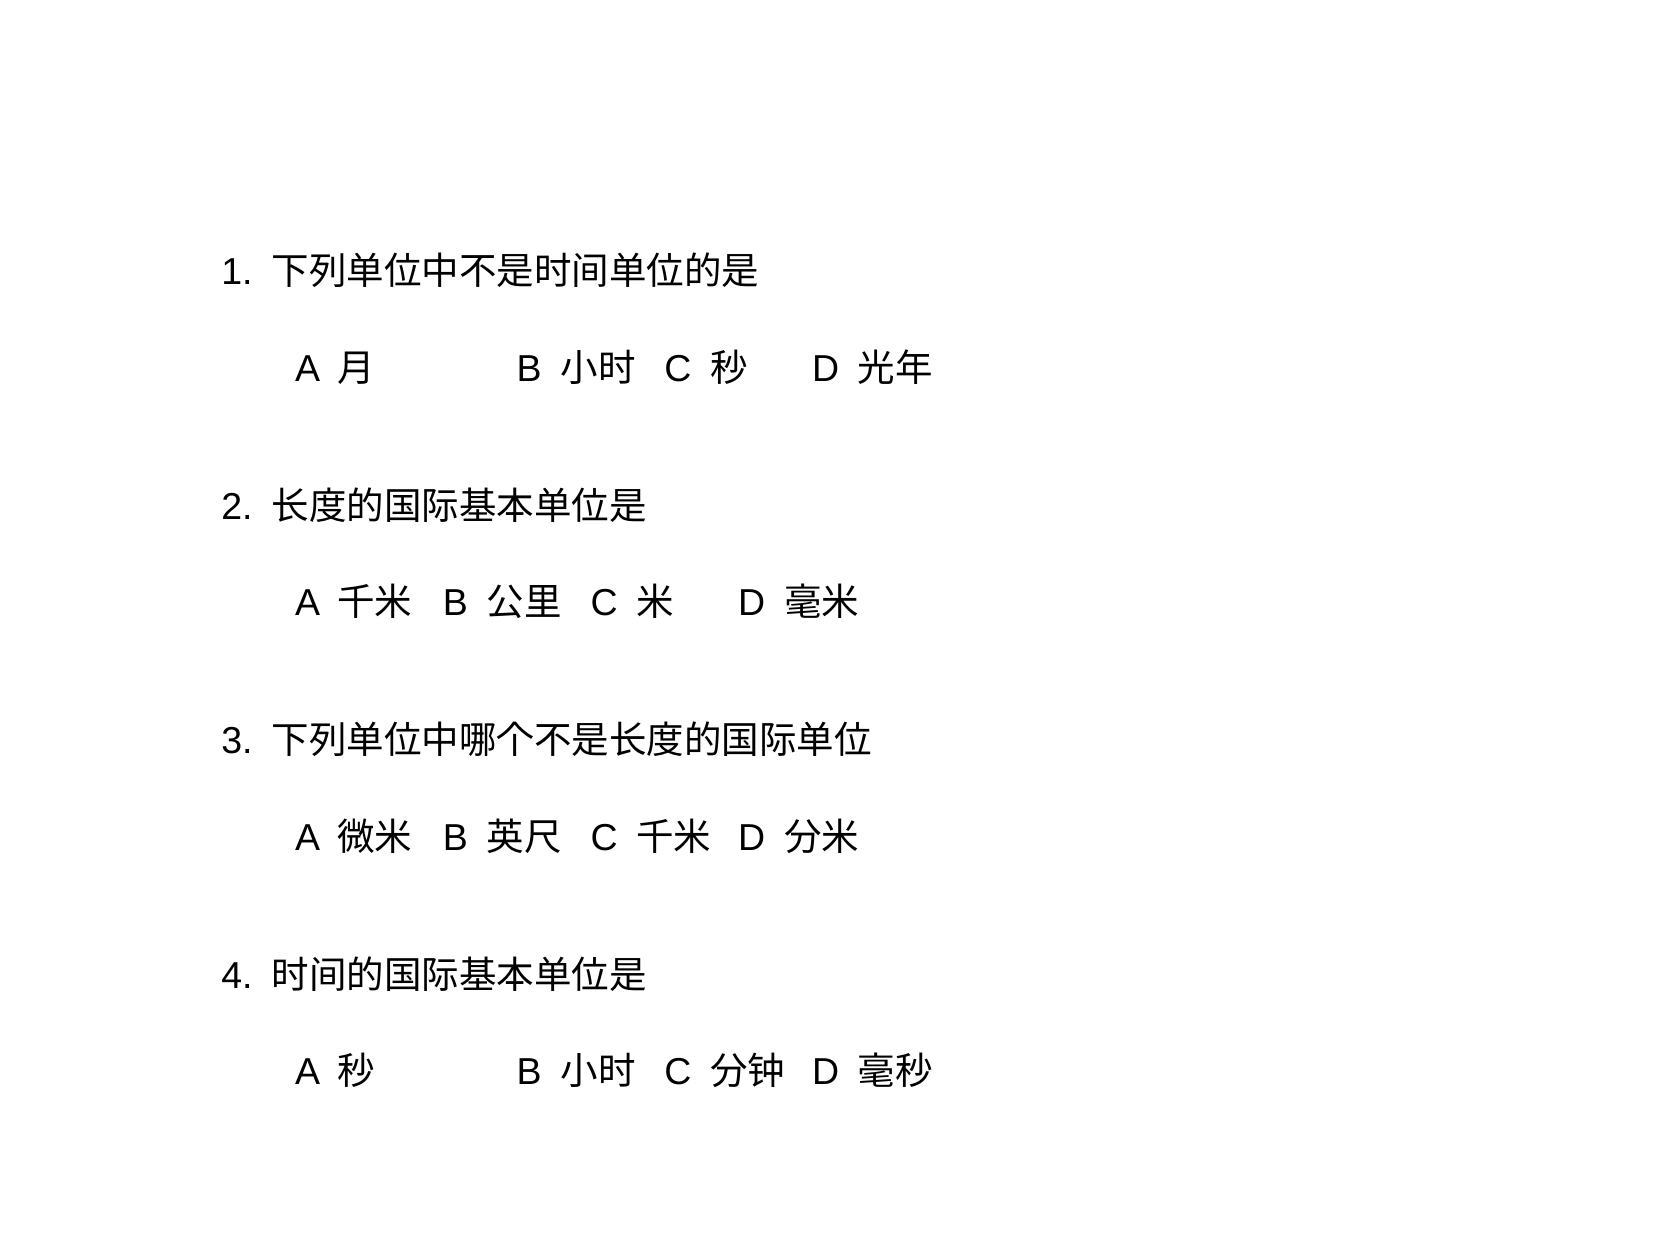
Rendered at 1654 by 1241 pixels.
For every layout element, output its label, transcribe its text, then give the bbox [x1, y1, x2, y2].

text_box 1. 下列单位中不是时间单位的是 A 月 B 小时 C 秒 D 光年 2. 长度的国际基本单位是 A 千米 B 公里 C 米 D 毫米 3. 下列单位中哪个不是长度的国际单位 A 微米 B 英尺 C 千米 D 分米 4. 时间的国际基本单位是 A 秒 B 小时 C 分钟 D 毫秒 [206, 233, 1536, 1006]
